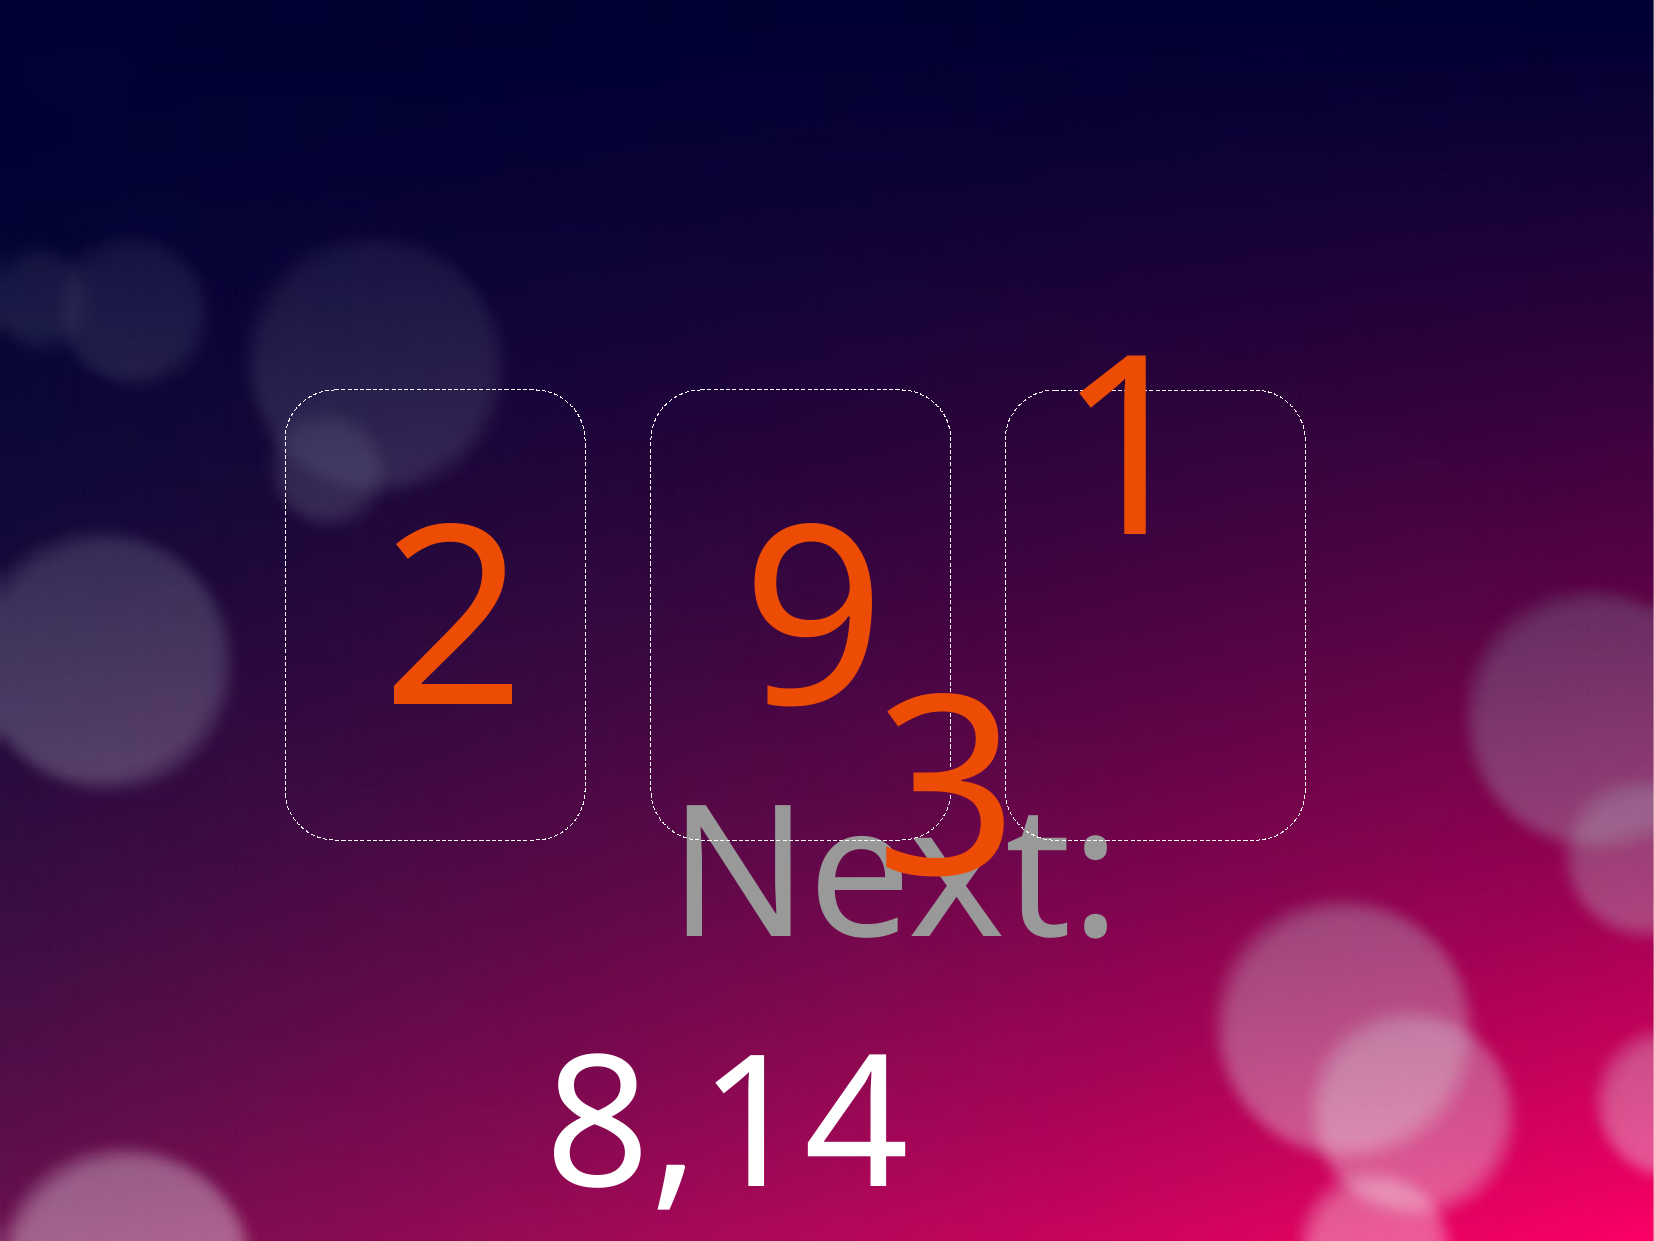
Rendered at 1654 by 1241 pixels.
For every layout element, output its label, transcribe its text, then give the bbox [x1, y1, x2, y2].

title Next: 8,14 [510, 769, 1441, 1210]
title 9 [541, 360, 840, 856]
picture [0, 0, 1654, 1241]
title 13 [840, 360, 1306, 856]
title 2 [165, 360, 541, 856]
